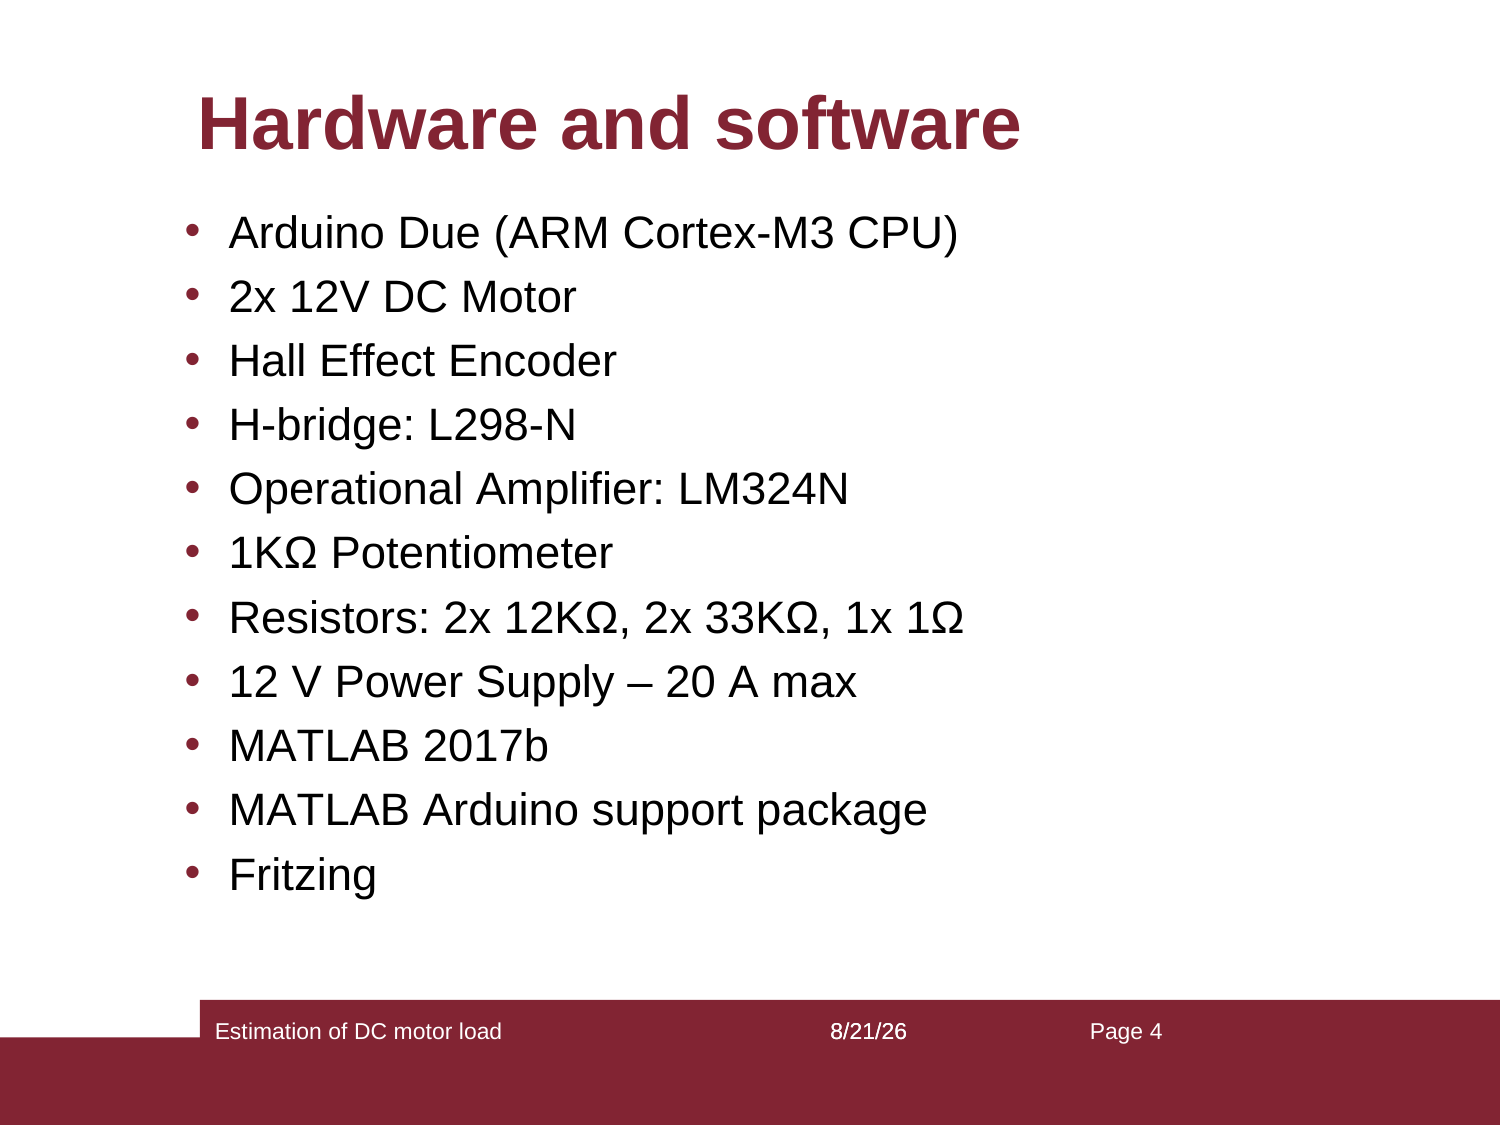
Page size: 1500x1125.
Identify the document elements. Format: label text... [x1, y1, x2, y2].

list Arduino Due (ARM Cortex-M3 CPU) 2x 12V DC Motor Hall Effect Encoder H-bridge: L298-N Operational Amplifier: LM324N 1KΩ Potentiometer Resistors: 2x 12KΩ, 2x 33KΩ, 1x 1Ω 12 V Power Supply – 20 A max MATLAB 2017b MATLAB Arduino support package Fritzing [169, 195, 1411, 911]
text_box Estimation of DC motor load [199, 1008, 675, 1084]
title Hardware and software [183, 67, 1424, 163]
text_box 2/27/18 [712, 1008, 1026, 1084]
text_box Page 4 [1074, 1008, 1388, 1084]
